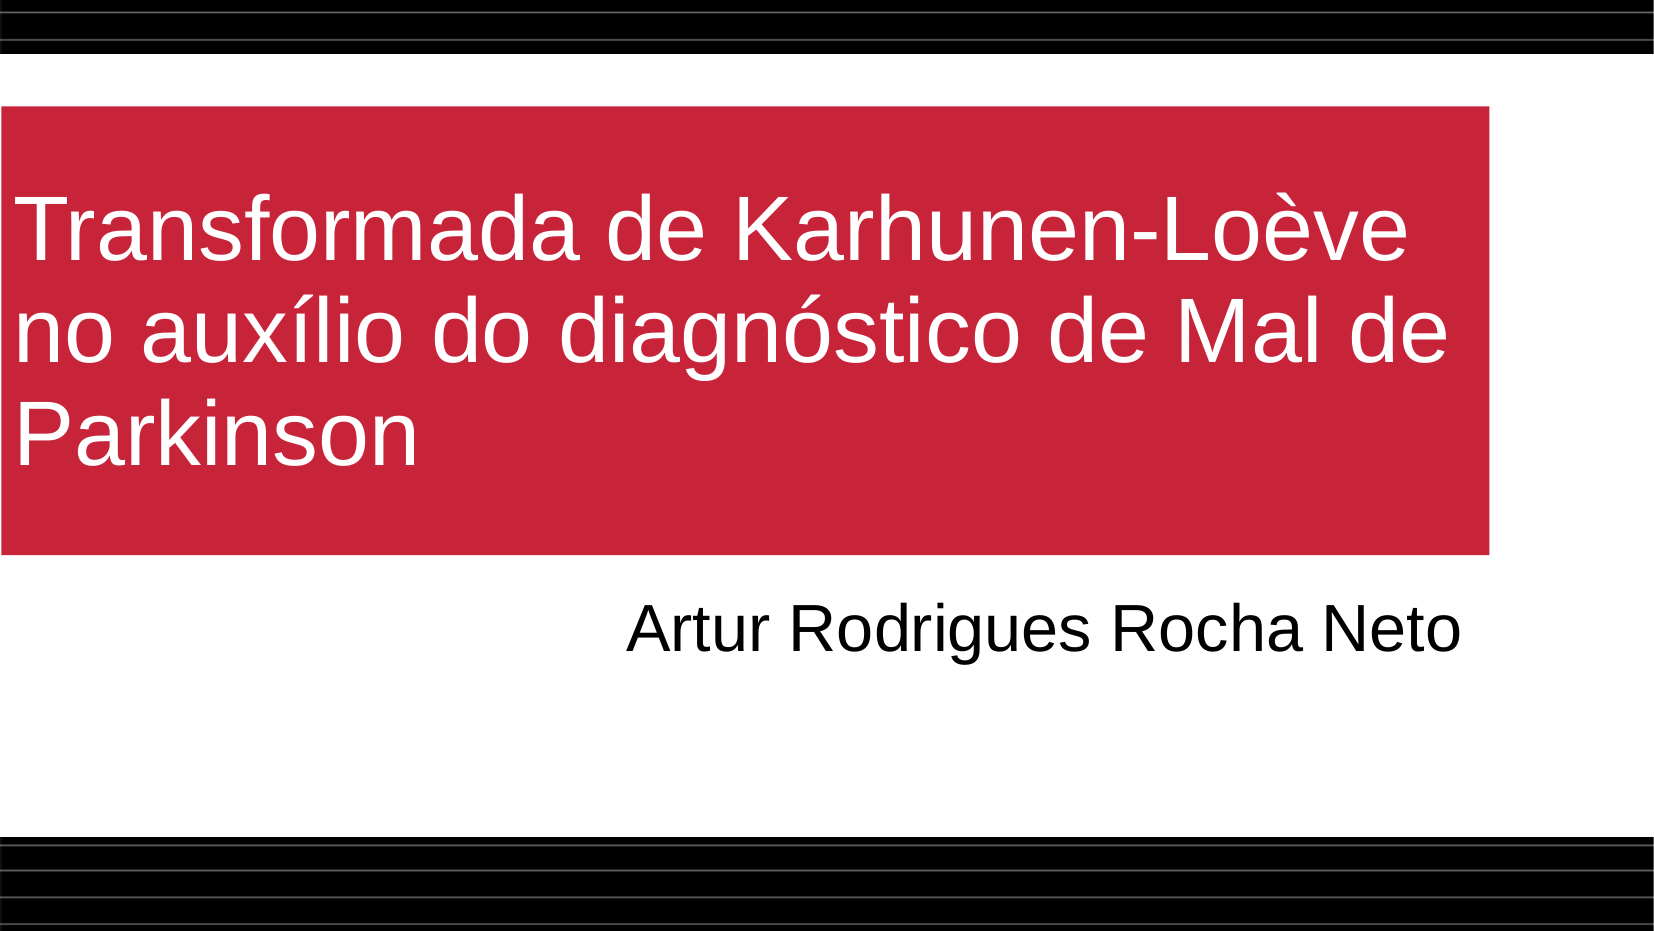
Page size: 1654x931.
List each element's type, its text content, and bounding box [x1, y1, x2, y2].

picture [0, 837, 1654, 931]
picture [0, 0, 1654, 54]
subtitle Artur Rodrigues Rocha Neto [625, 590, 1489, 804]
title Transformada de Karhunen-Loève no auxílio do diagnóstico de Mal de Parkinson [1, 106, 1490, 556]
